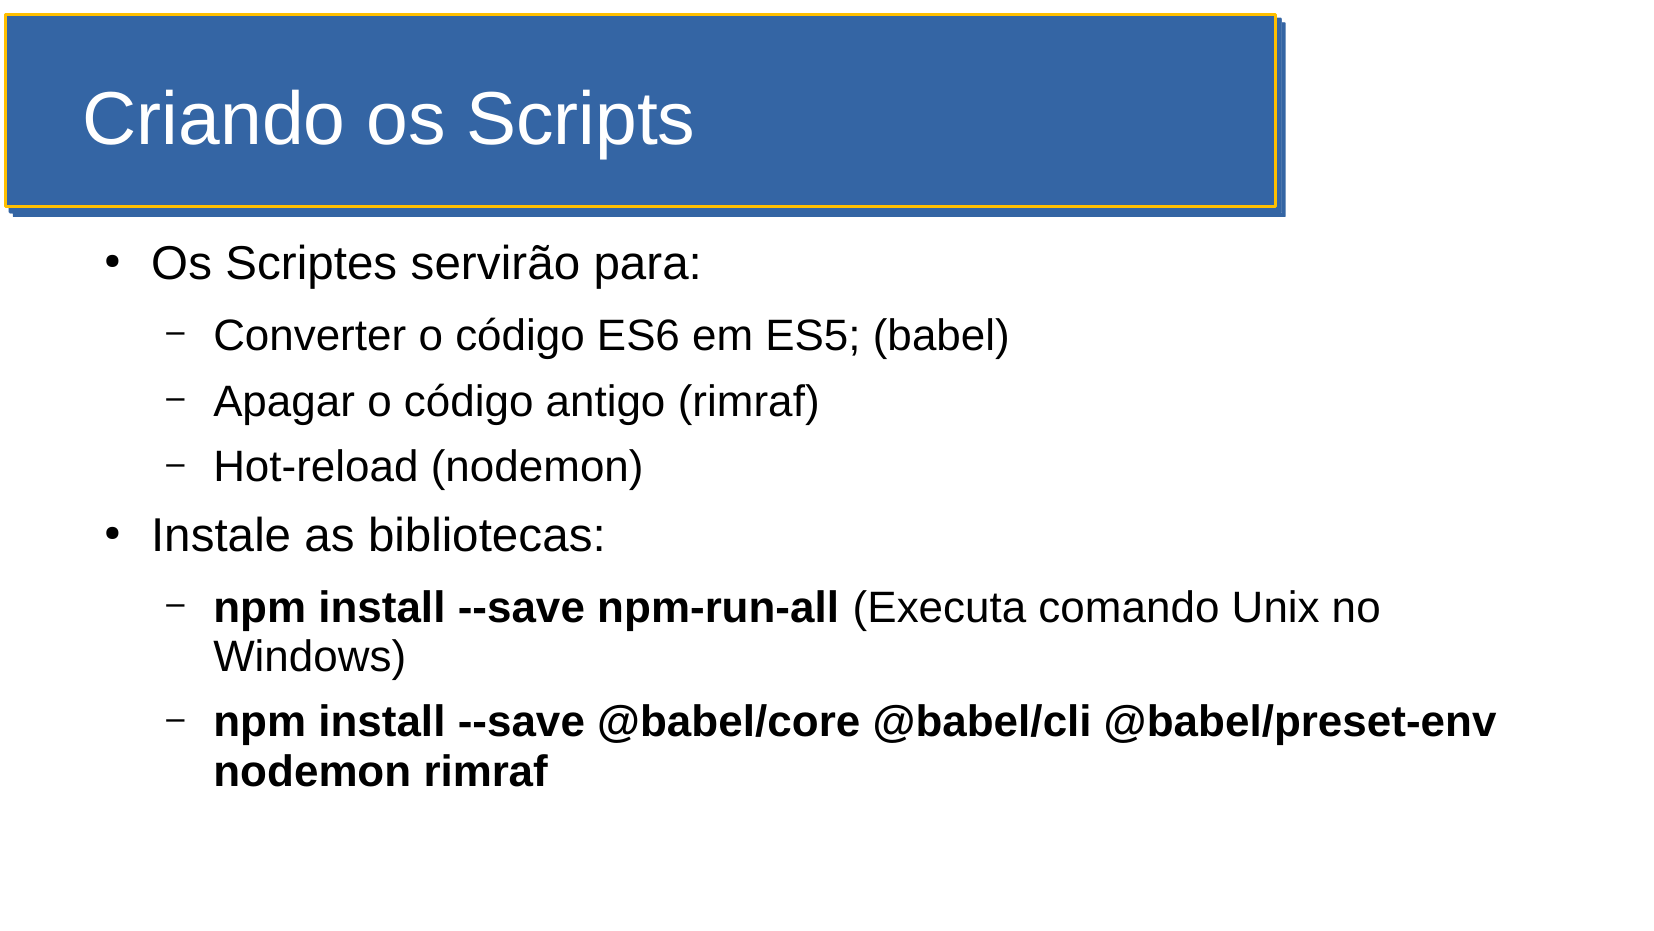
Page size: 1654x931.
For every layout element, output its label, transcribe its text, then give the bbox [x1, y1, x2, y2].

list Os Scriptes servirão para: Converter o código ES6 em ES5; (babel) Apagar o código antigo (rimraf) Hot-reload (nodemon) Instale as bibliotecas: npm install --save npm-run-all (Executa comando Unix no Windows) npm install --save @babel/core @babel/cli @babel/preset-env nodemon rimraf [88, 236, 1565, 798]
title Criando os Scripts [82, 44, 1235, 192]
